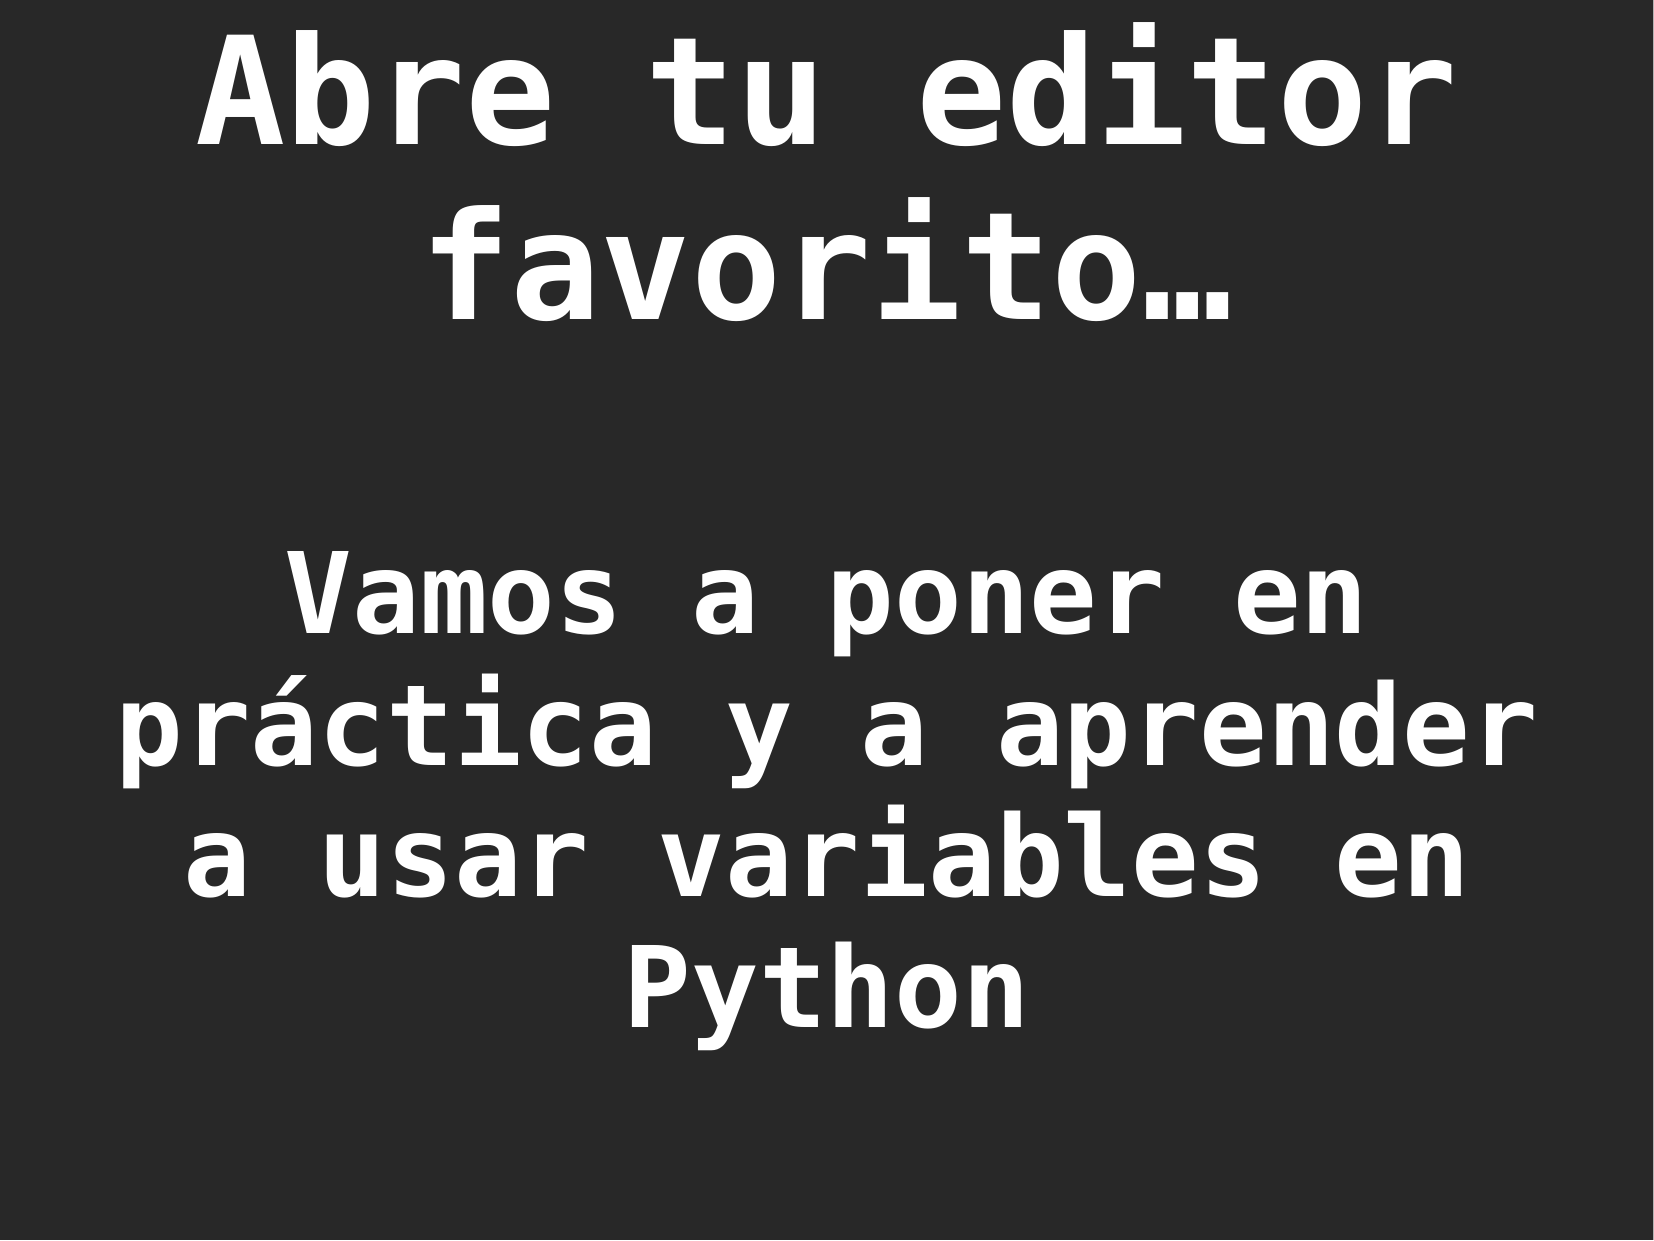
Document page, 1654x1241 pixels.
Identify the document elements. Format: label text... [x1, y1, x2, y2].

subtitle Abre tu editor favorito… Vamos a poner en práctica y a aprender a usar variables en Python [82, 49, 1571, 1010]
